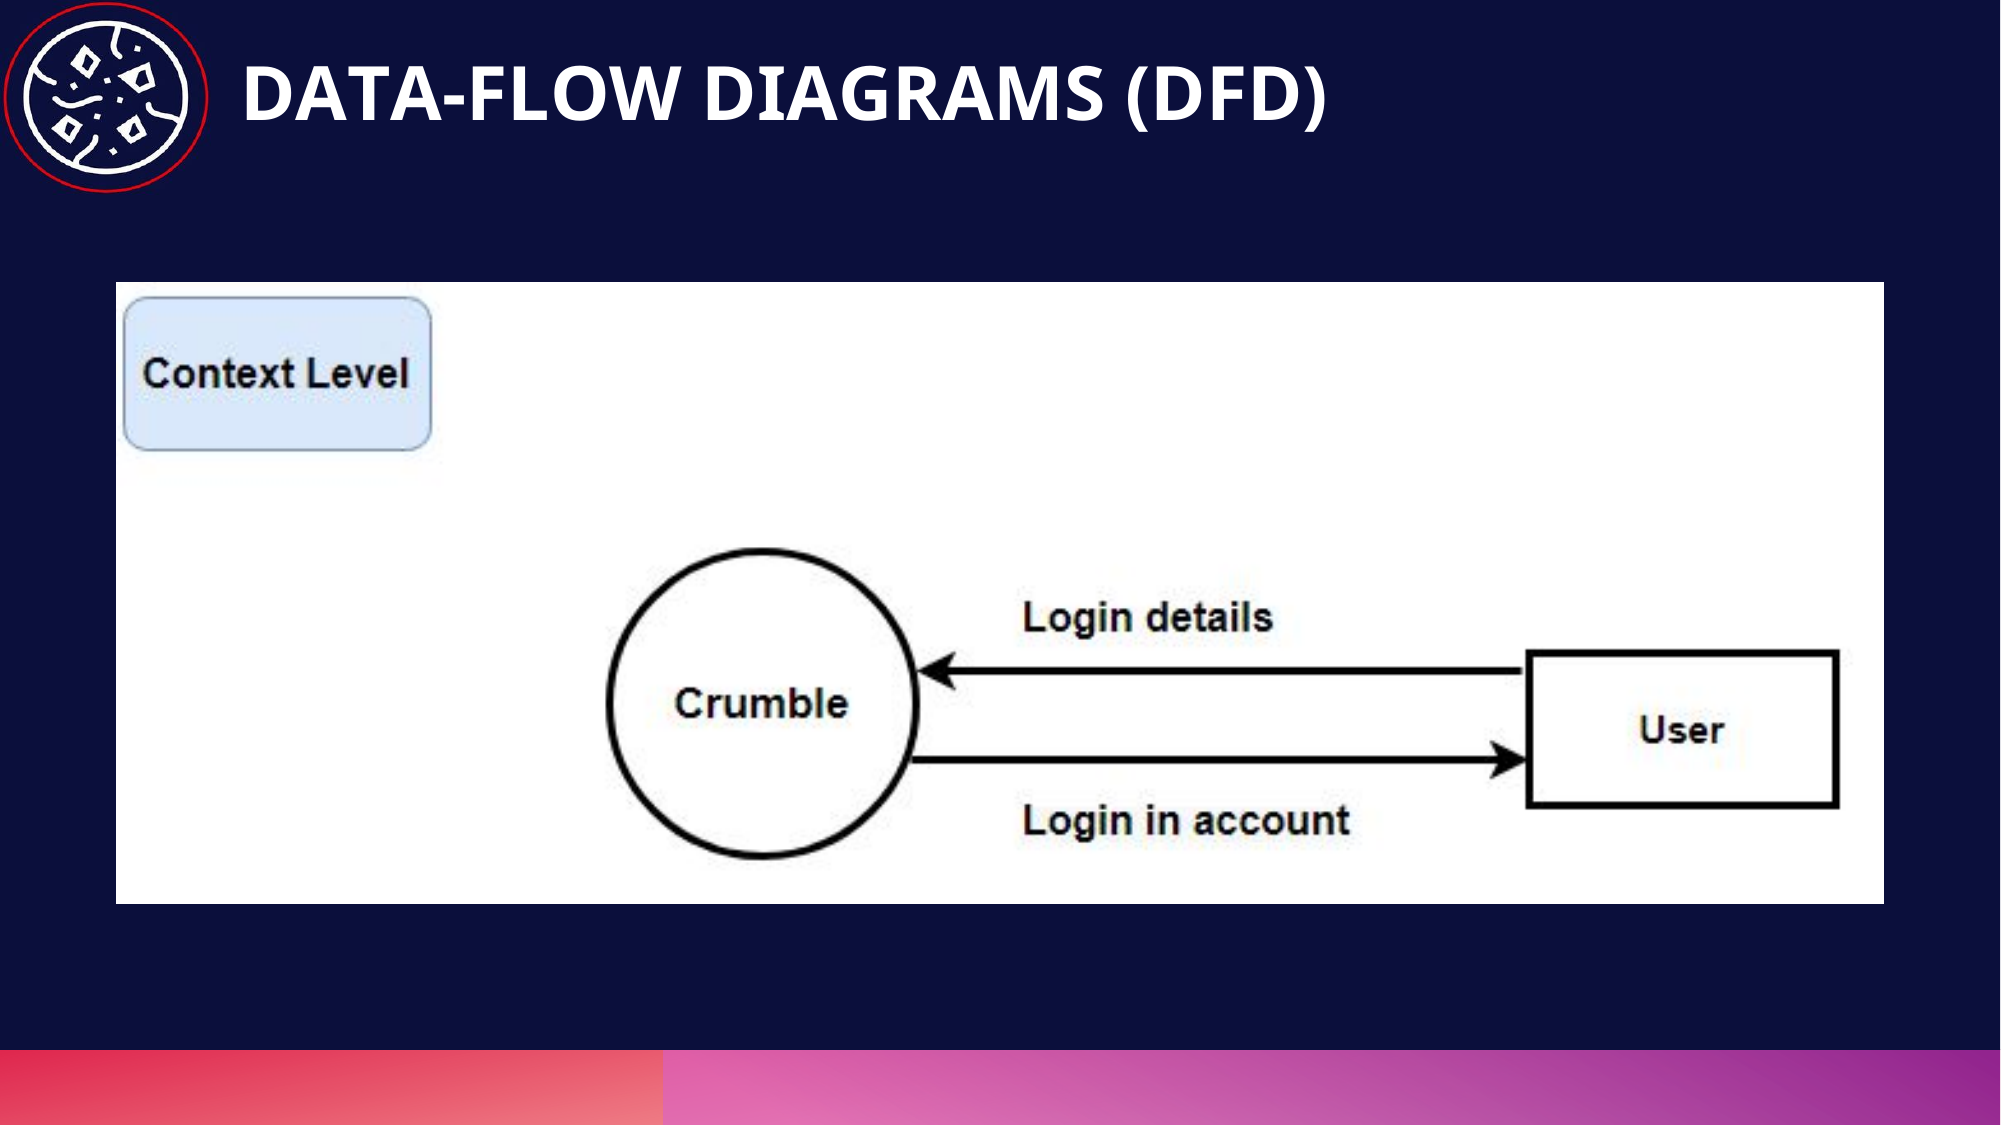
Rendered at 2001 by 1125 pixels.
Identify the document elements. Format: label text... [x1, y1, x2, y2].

title DATA-FLOW DIAGRAMS (DFD) [240, 0, 1920, 136]
picture [0, 0, 2001, 1125]
